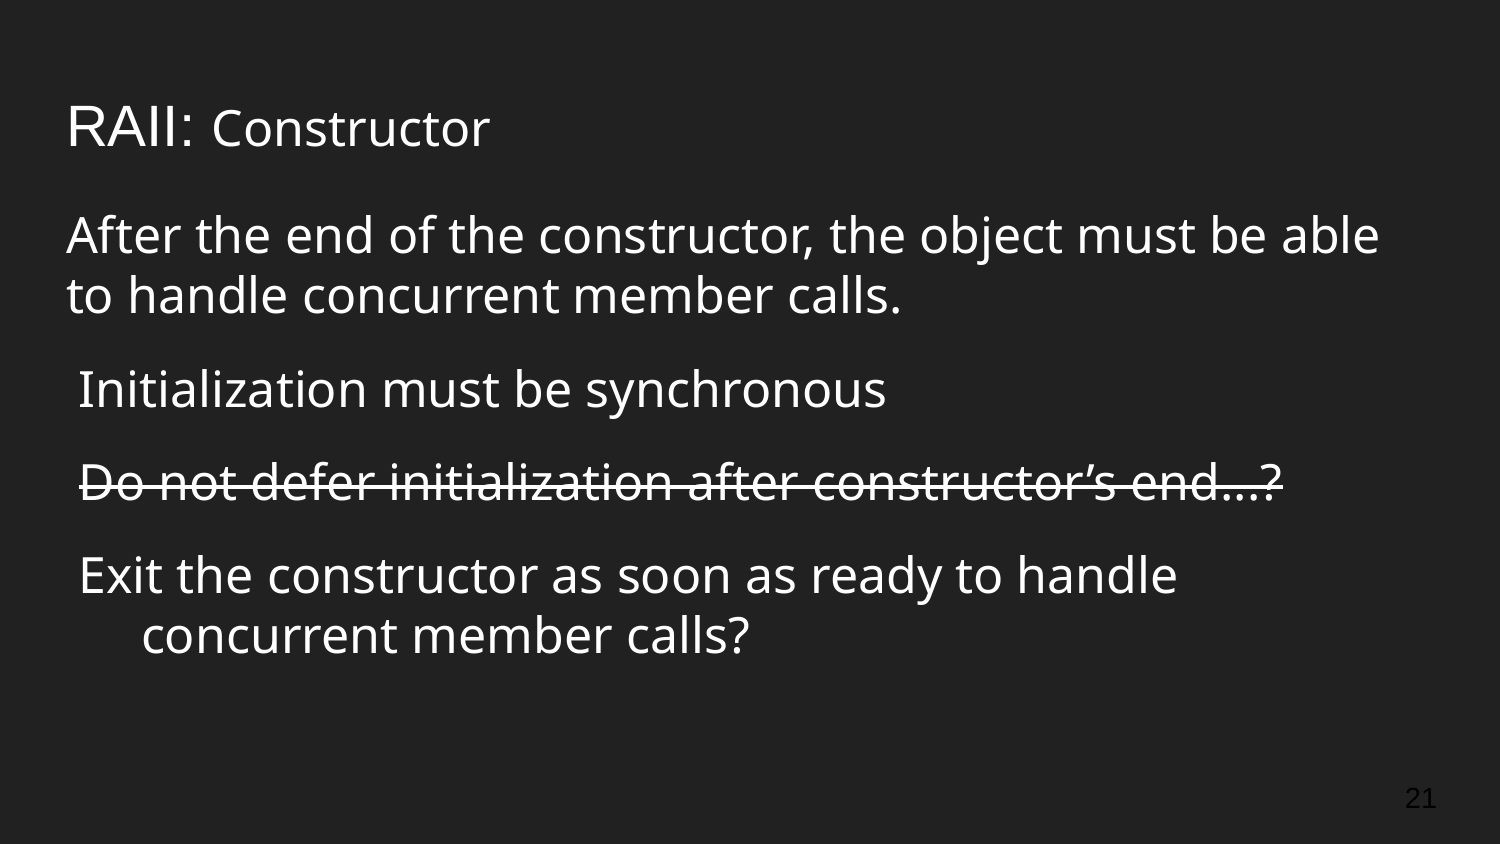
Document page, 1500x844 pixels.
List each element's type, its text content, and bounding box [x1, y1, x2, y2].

list After the end of the constructor, the object must be able to handle concurrent member calls. Initialization must be synchronous Do not defer initialization after constructor’s end...? Exit the constructor as soon as ready to handle concurrent member calls? [51, 189, 1449, 750]
slide_number <number> [1389, 764, 1480, 830]
title RAII: Constructor [51, 72, 1449, 167]
